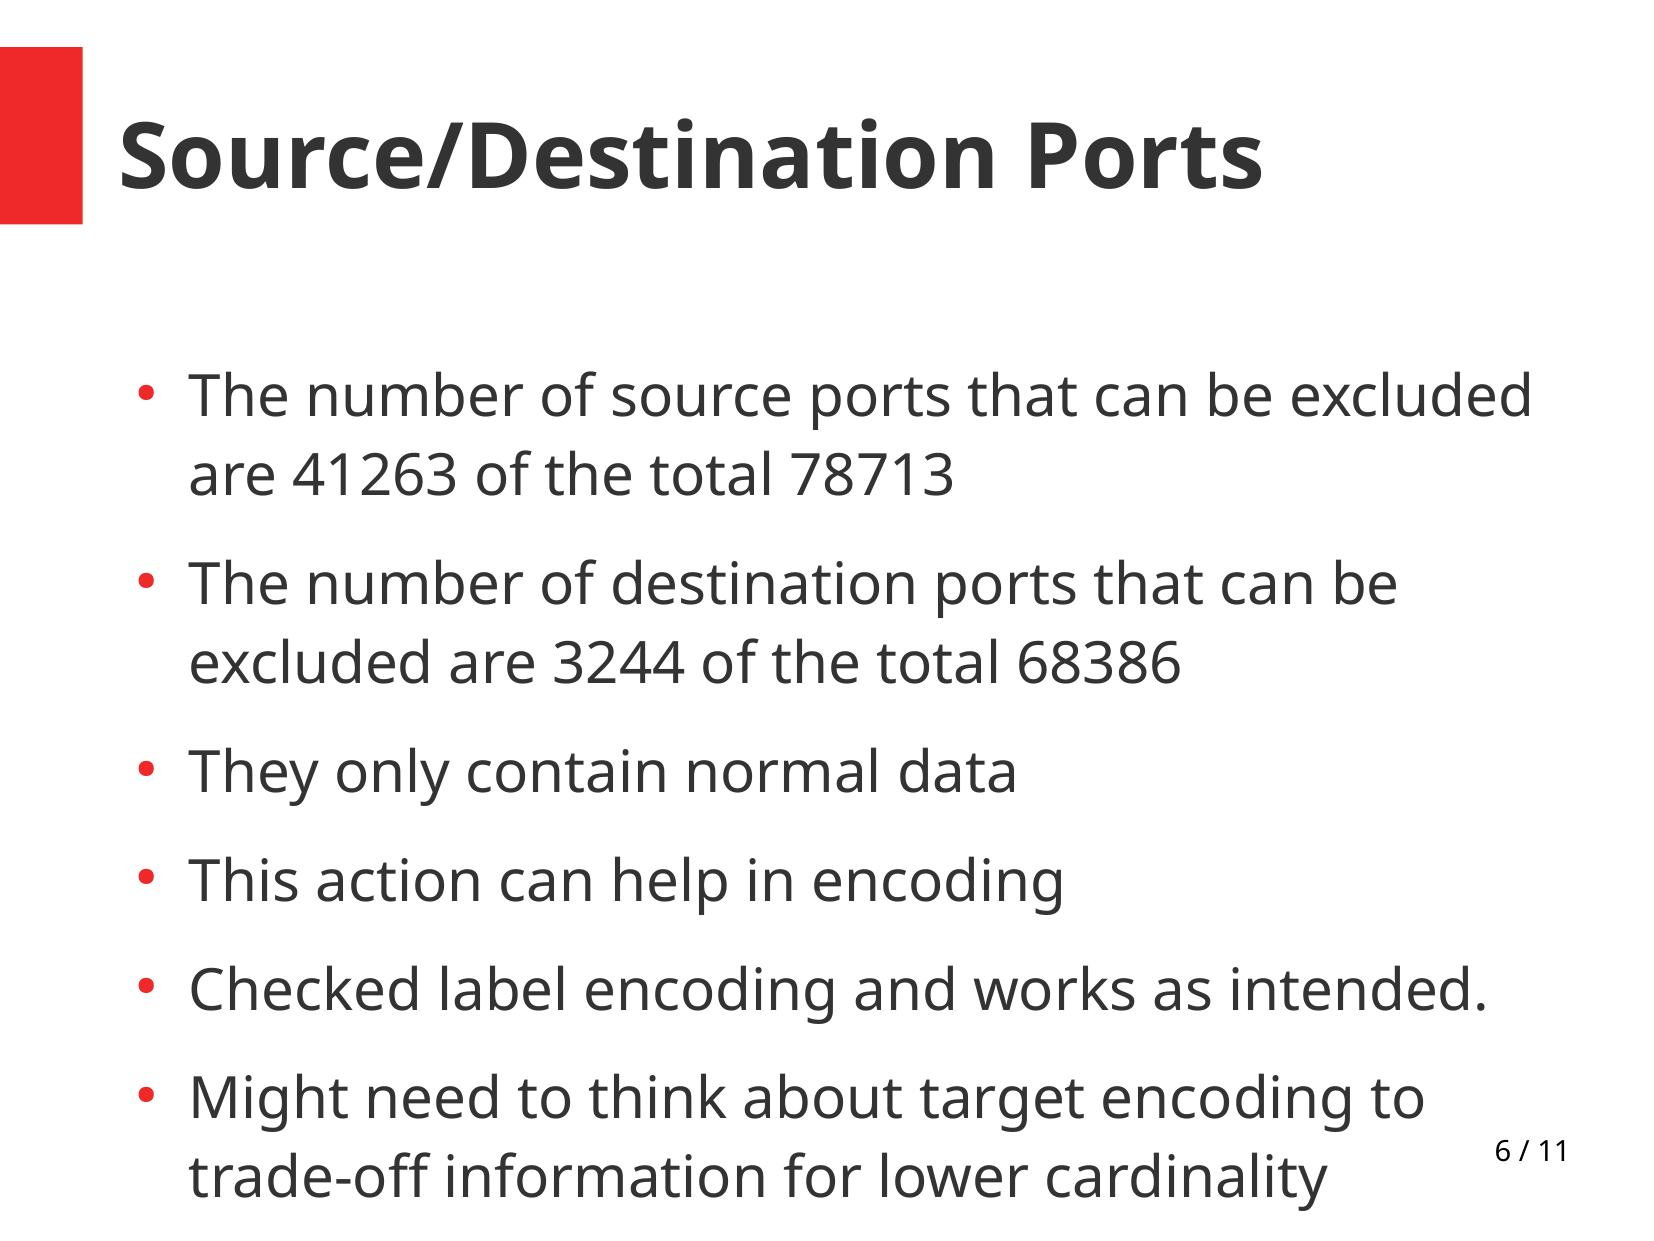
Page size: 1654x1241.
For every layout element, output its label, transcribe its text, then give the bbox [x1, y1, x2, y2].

title Source/Destination Ports [118, 49, 1571, 257]
list The number of source ports that can be excluded are 41263 of the total 78713 The number of destination ports that can be excluded are 3244 of the total 68386 They only contain normal data This action can help in encoding Checked label encoding and works as intended. Might need to think about target encoding to trade-off information for lower cardinality [118, 354, 1536, 1074]
